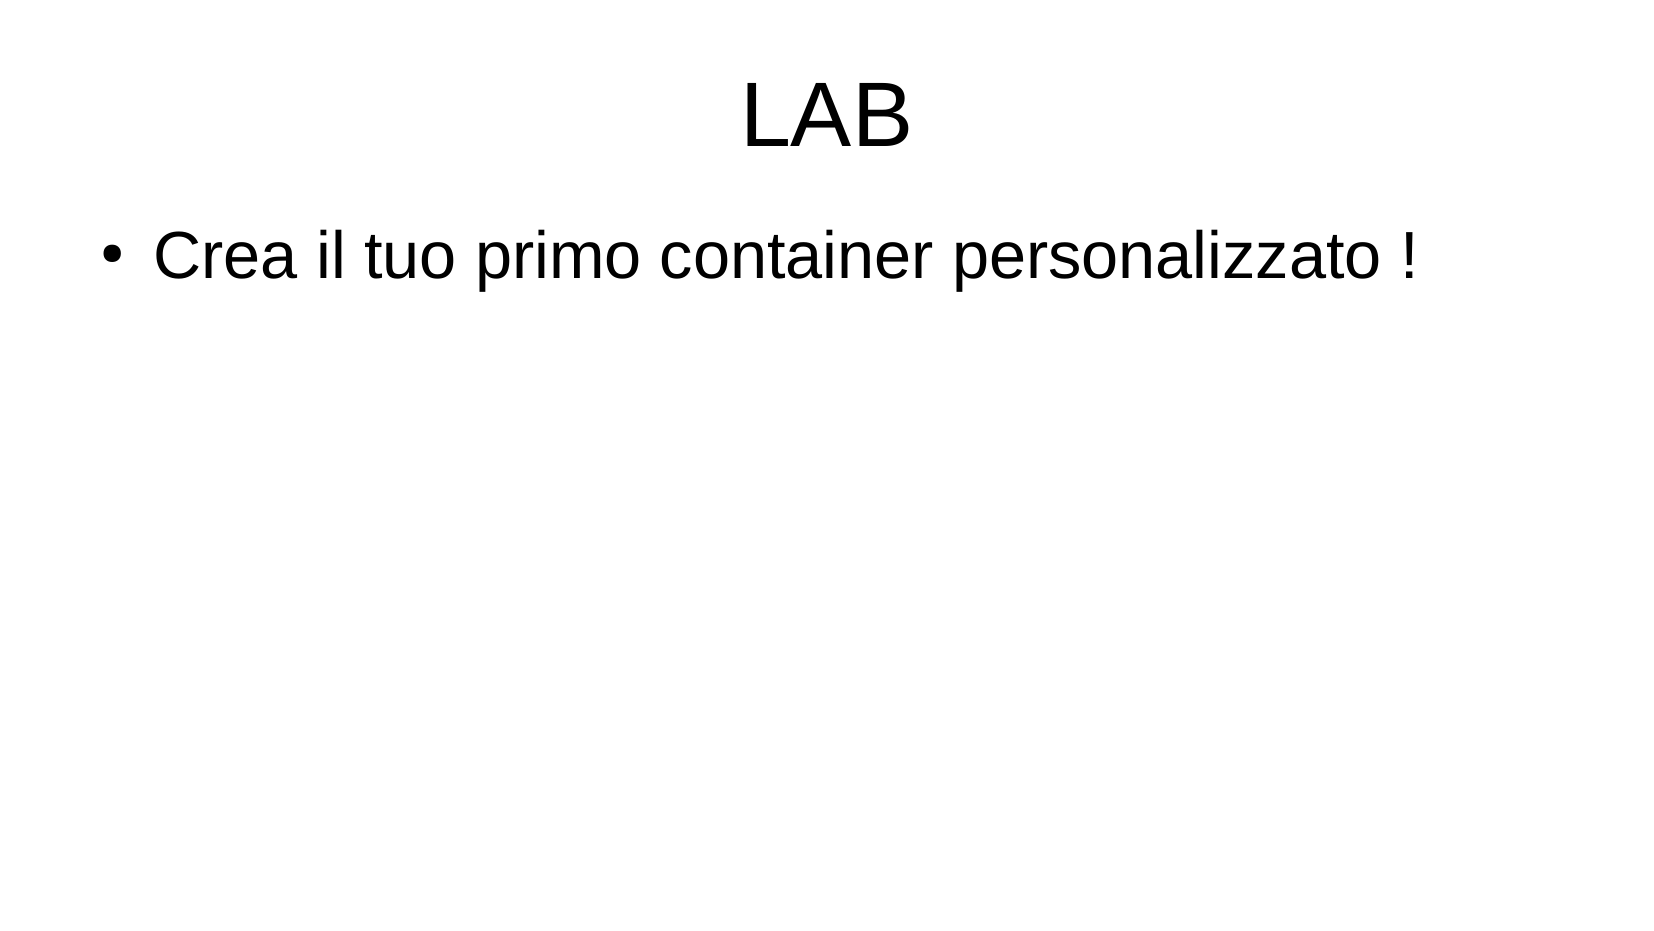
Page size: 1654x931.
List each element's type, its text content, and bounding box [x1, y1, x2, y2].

list Crea il tuo primo container personalizzato ! [82, 217, 1571, 758]
title LAB [82, 37, 1571, 193]
